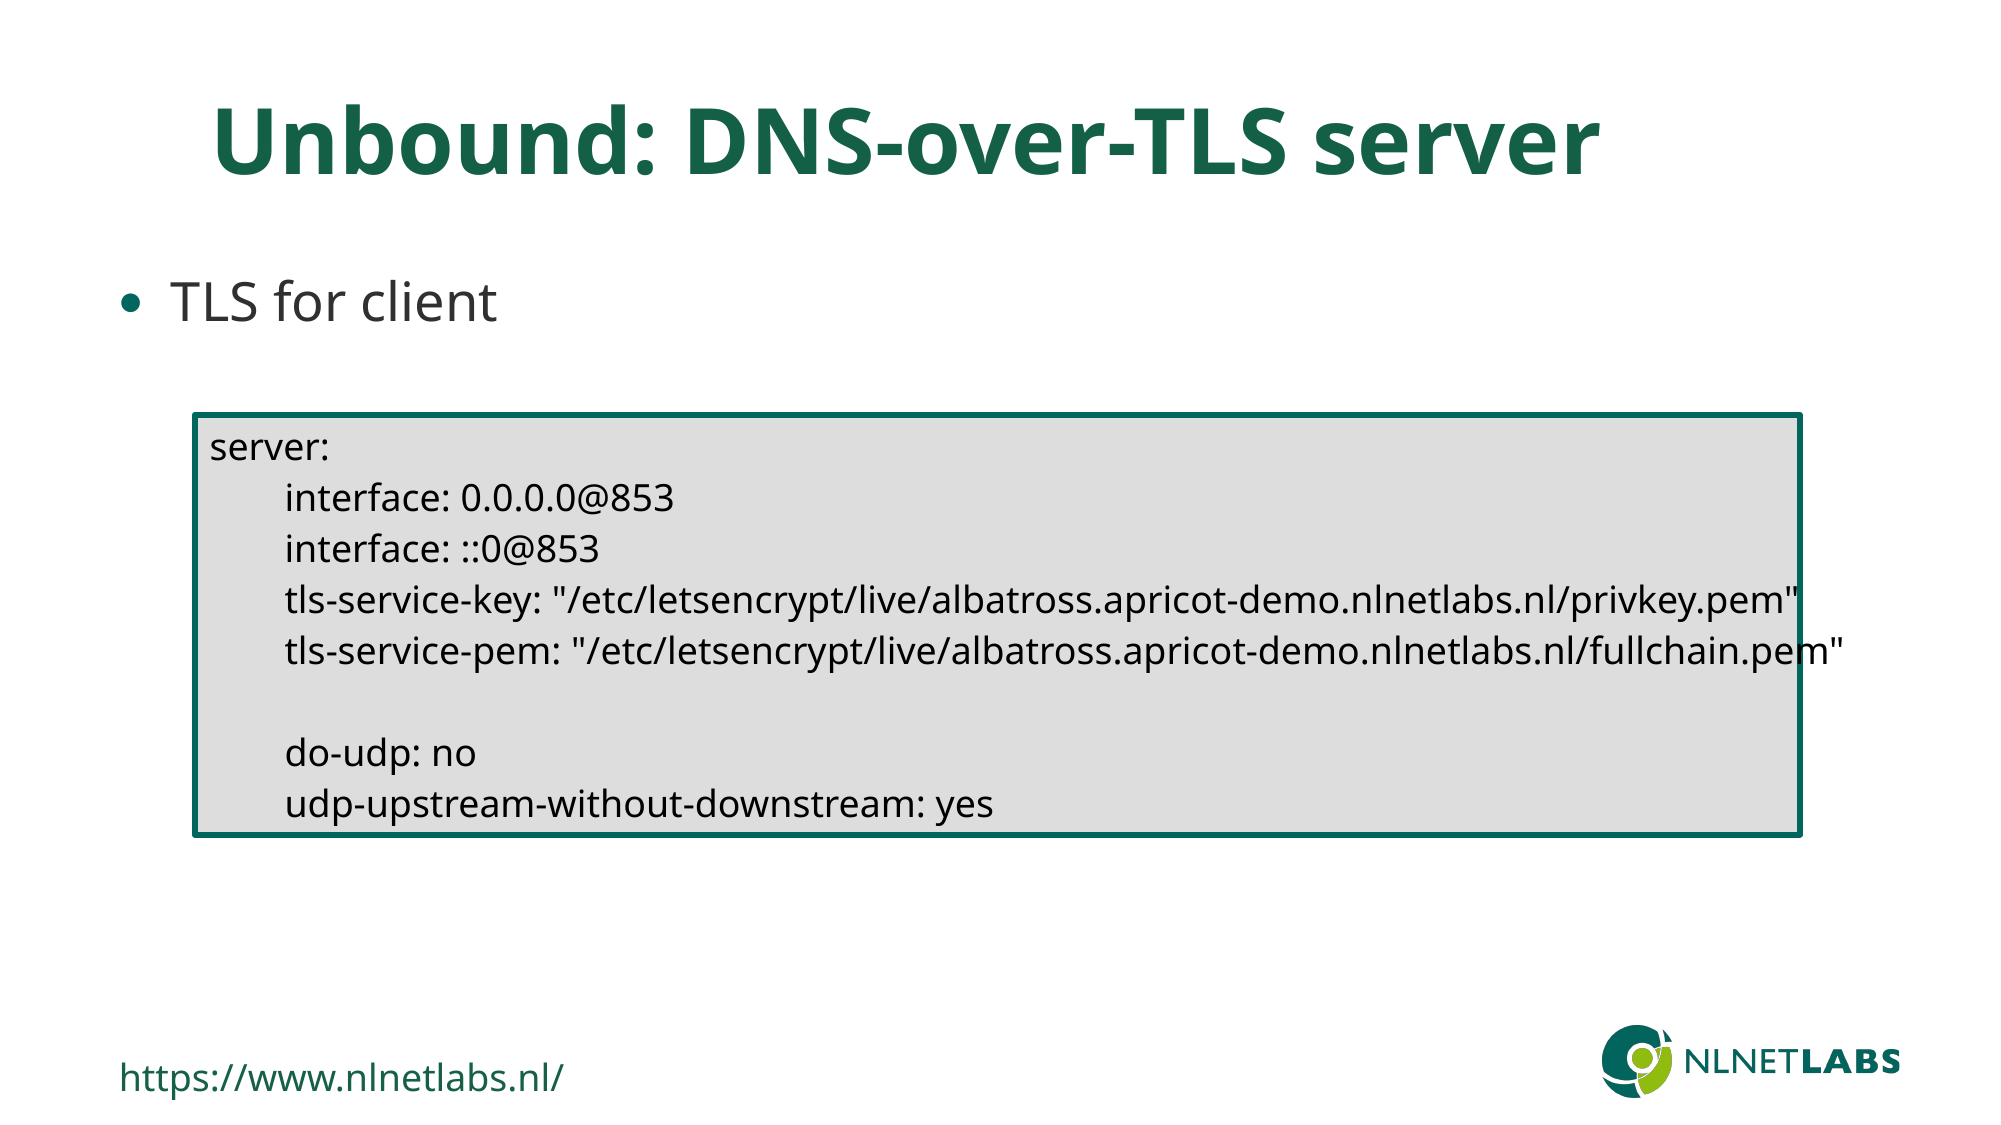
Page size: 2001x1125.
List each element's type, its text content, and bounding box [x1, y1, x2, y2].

text_box server: interface: 0.0.0.0@853 interface: ::0@853 tls-service-key: "/etc/letsencrypt/live/albatross.apricot-demo.nlnetlabs.nl/privkey.pem" tls-service-pem: "/etc/letsencrypt/live/albatross.apricot-demo.nlnetlabs.nl/fullchain.pem" do-udp: no udp-upstream-without-downstream: yes [194, 414, 1800, 835]
title Unbound: DNS-over-TLS server [210, 44, 1900, 233]
list TLS for client [99, 263, 1900, 916]
picture [1602, 1025, 1900, 1098]
